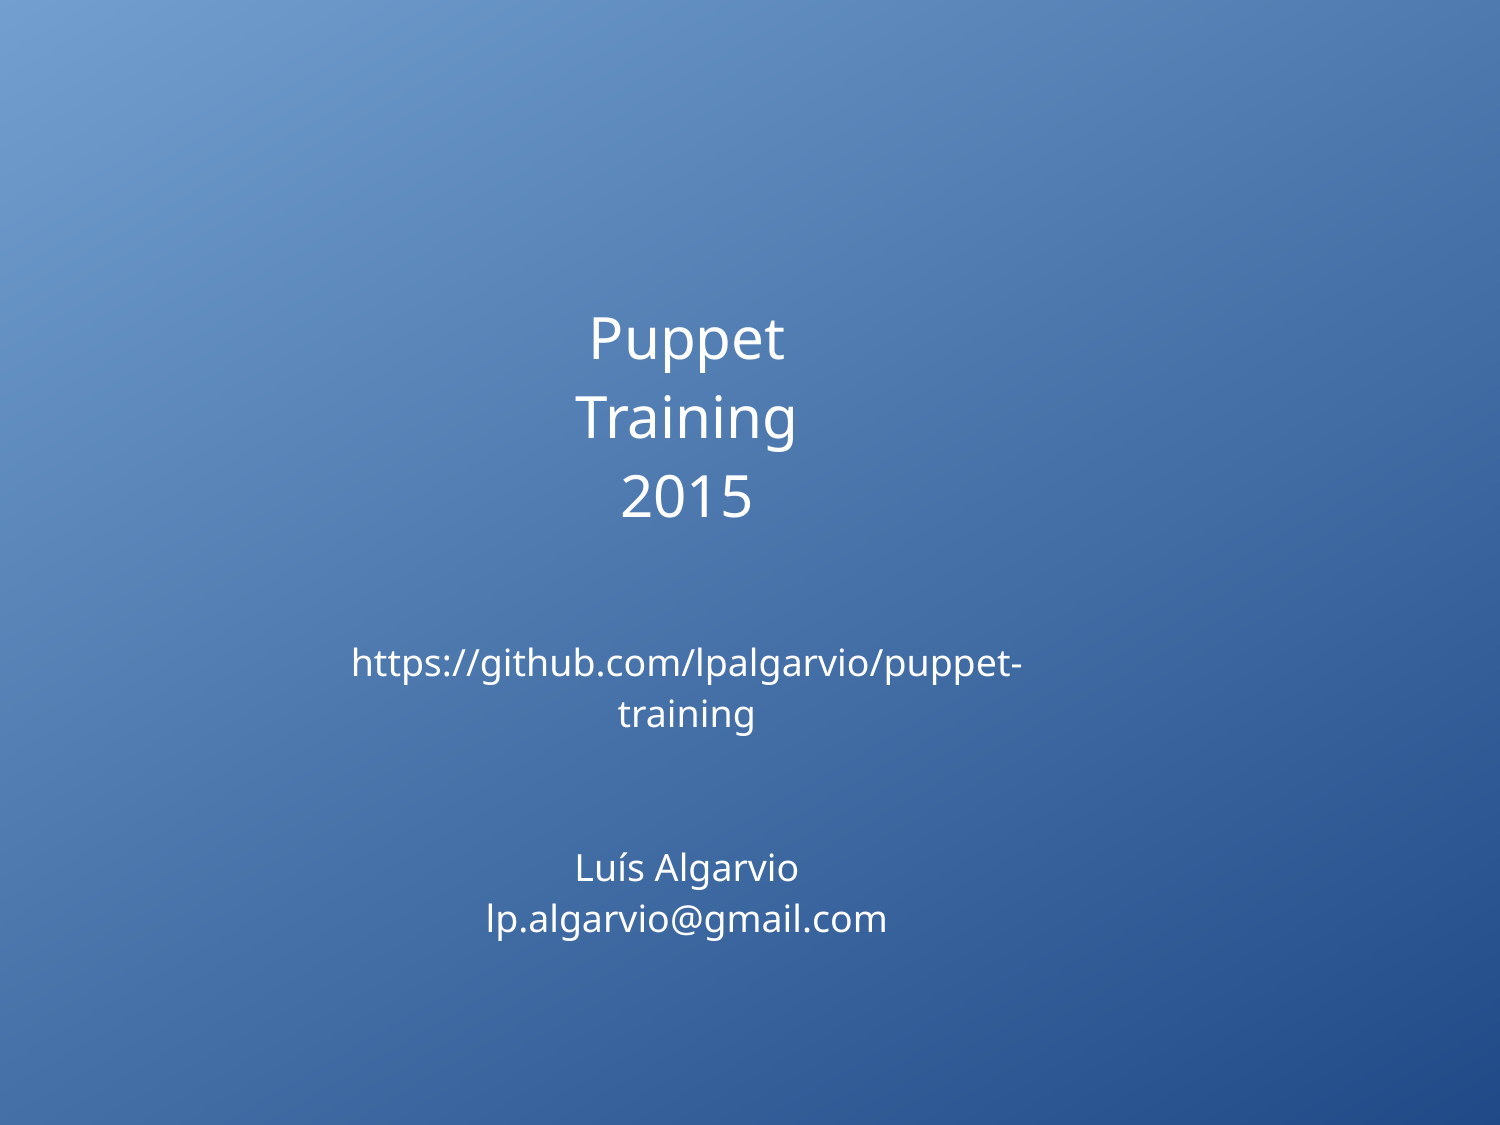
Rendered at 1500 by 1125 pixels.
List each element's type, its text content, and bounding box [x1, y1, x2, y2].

text_box Puppet Training 2015 https://github.com/lpalgarvio/puppet-training Luís Algarvio lp.algarvio@gmail.com [336, 210, 1163, 873]
